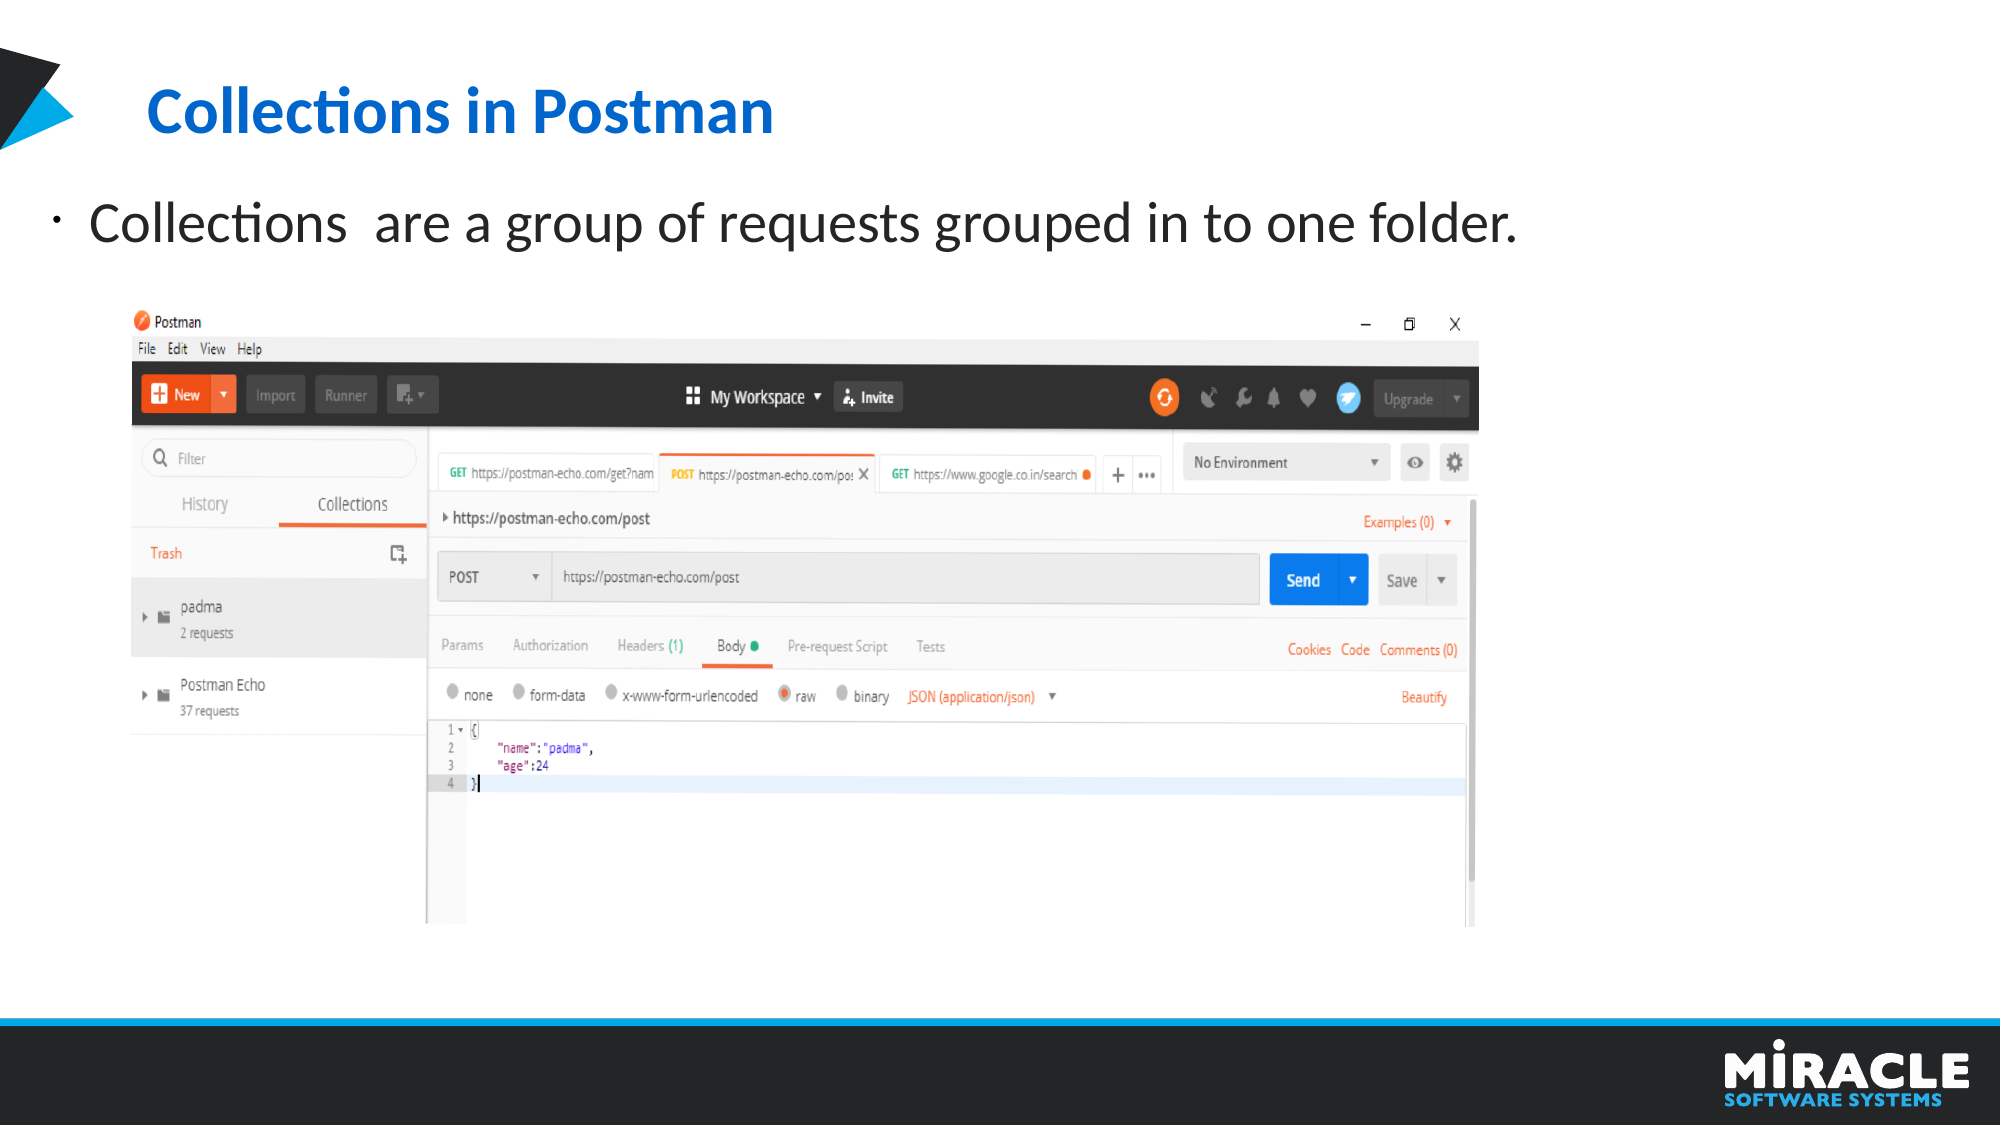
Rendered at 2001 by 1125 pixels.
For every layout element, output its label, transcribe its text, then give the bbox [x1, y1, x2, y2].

list Collections are a group of requests grouped in to one folder. [37, 177, 1890, 901]
list Collections in Postman [95, 59, 1913, 201]
picture [129, 307, 1479, 927]
